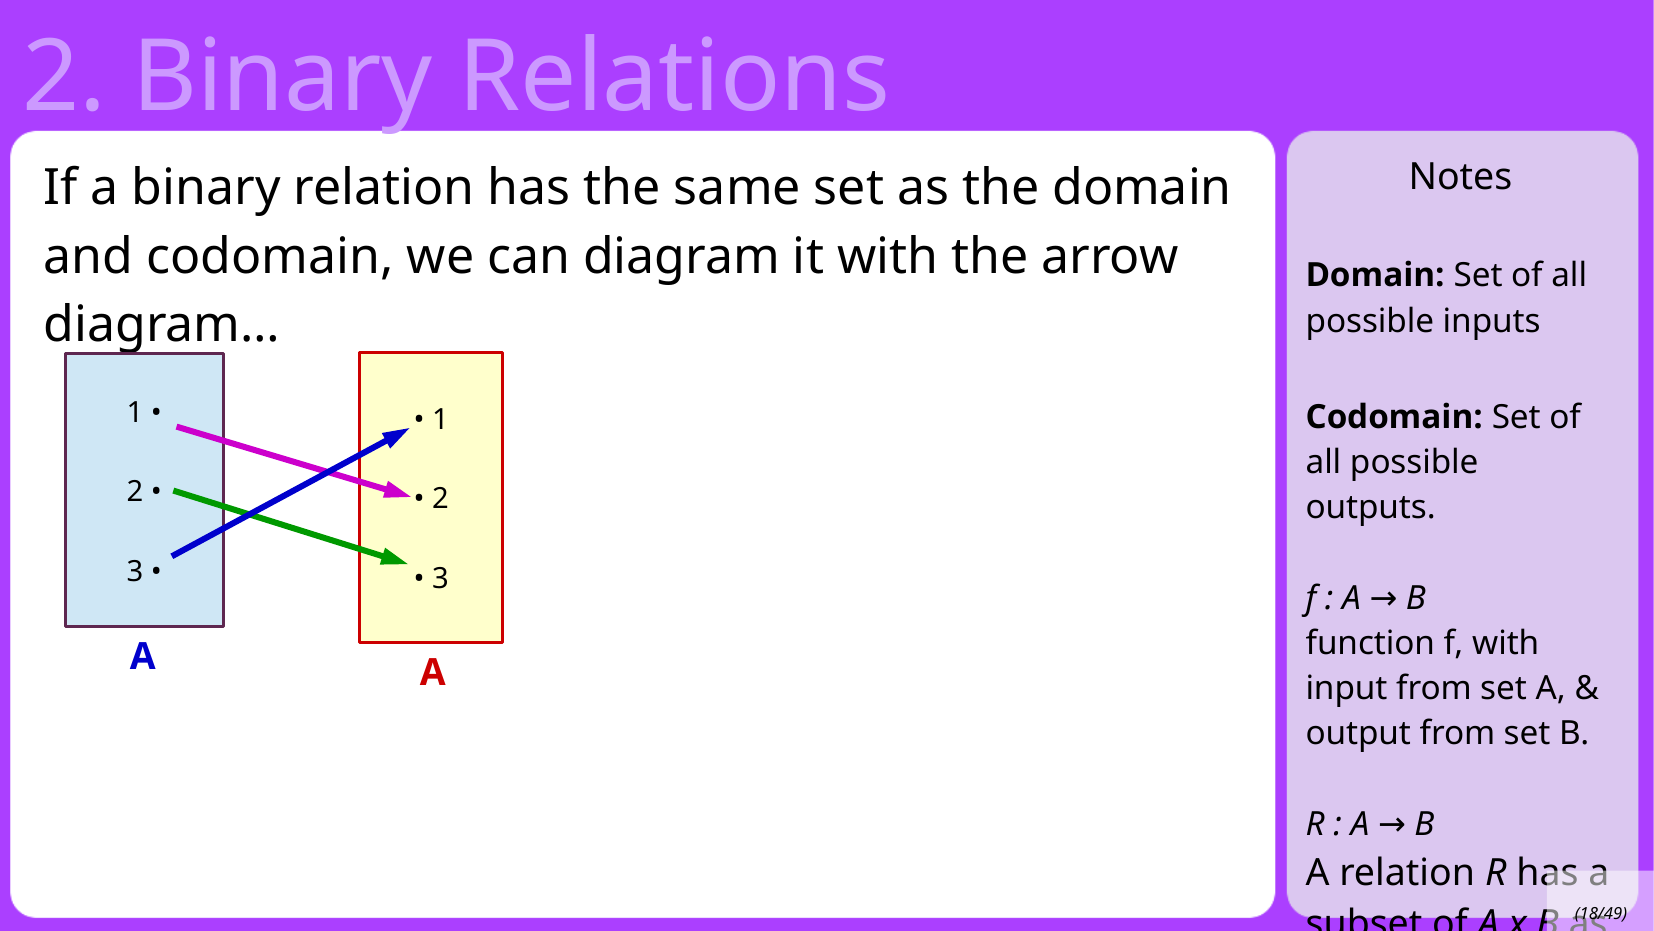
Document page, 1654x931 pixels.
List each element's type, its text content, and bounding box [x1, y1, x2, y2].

picture [1352, 918, 1364, 931]
text_box • 1 • 2 • 3 [359, 352, 503, 642]
text_box A [359, 642, 506, 700]
picture [1485, 913, 1492, 925]
text_box 1 • 2 • 3 • [65, 353, 224, 626]
picture [0, 0, 1654, 931]
title 2. Binary Relations [22, 13, 1511, 130]
text_box (<number>/49) [1546, 877, 1654, 931]
text_box Notes Domain: Set of all possible inputs Codomain: Set of all possible outputs. f : A → B function f, with input from set A, & output from set B. R : A → B A relation R has a subset of A x B as its rule. [1290, 141, 1631, 819]
text_box A [62, 626, 224, 684]
text_box If a binary relation has the same set as the domain and codomain, we can diagram it with the arrow diagram… [43, 151, 1261, 355]
picture [1437, 918, 1449, 931]
picture [1393, 918, 1403, 924]
